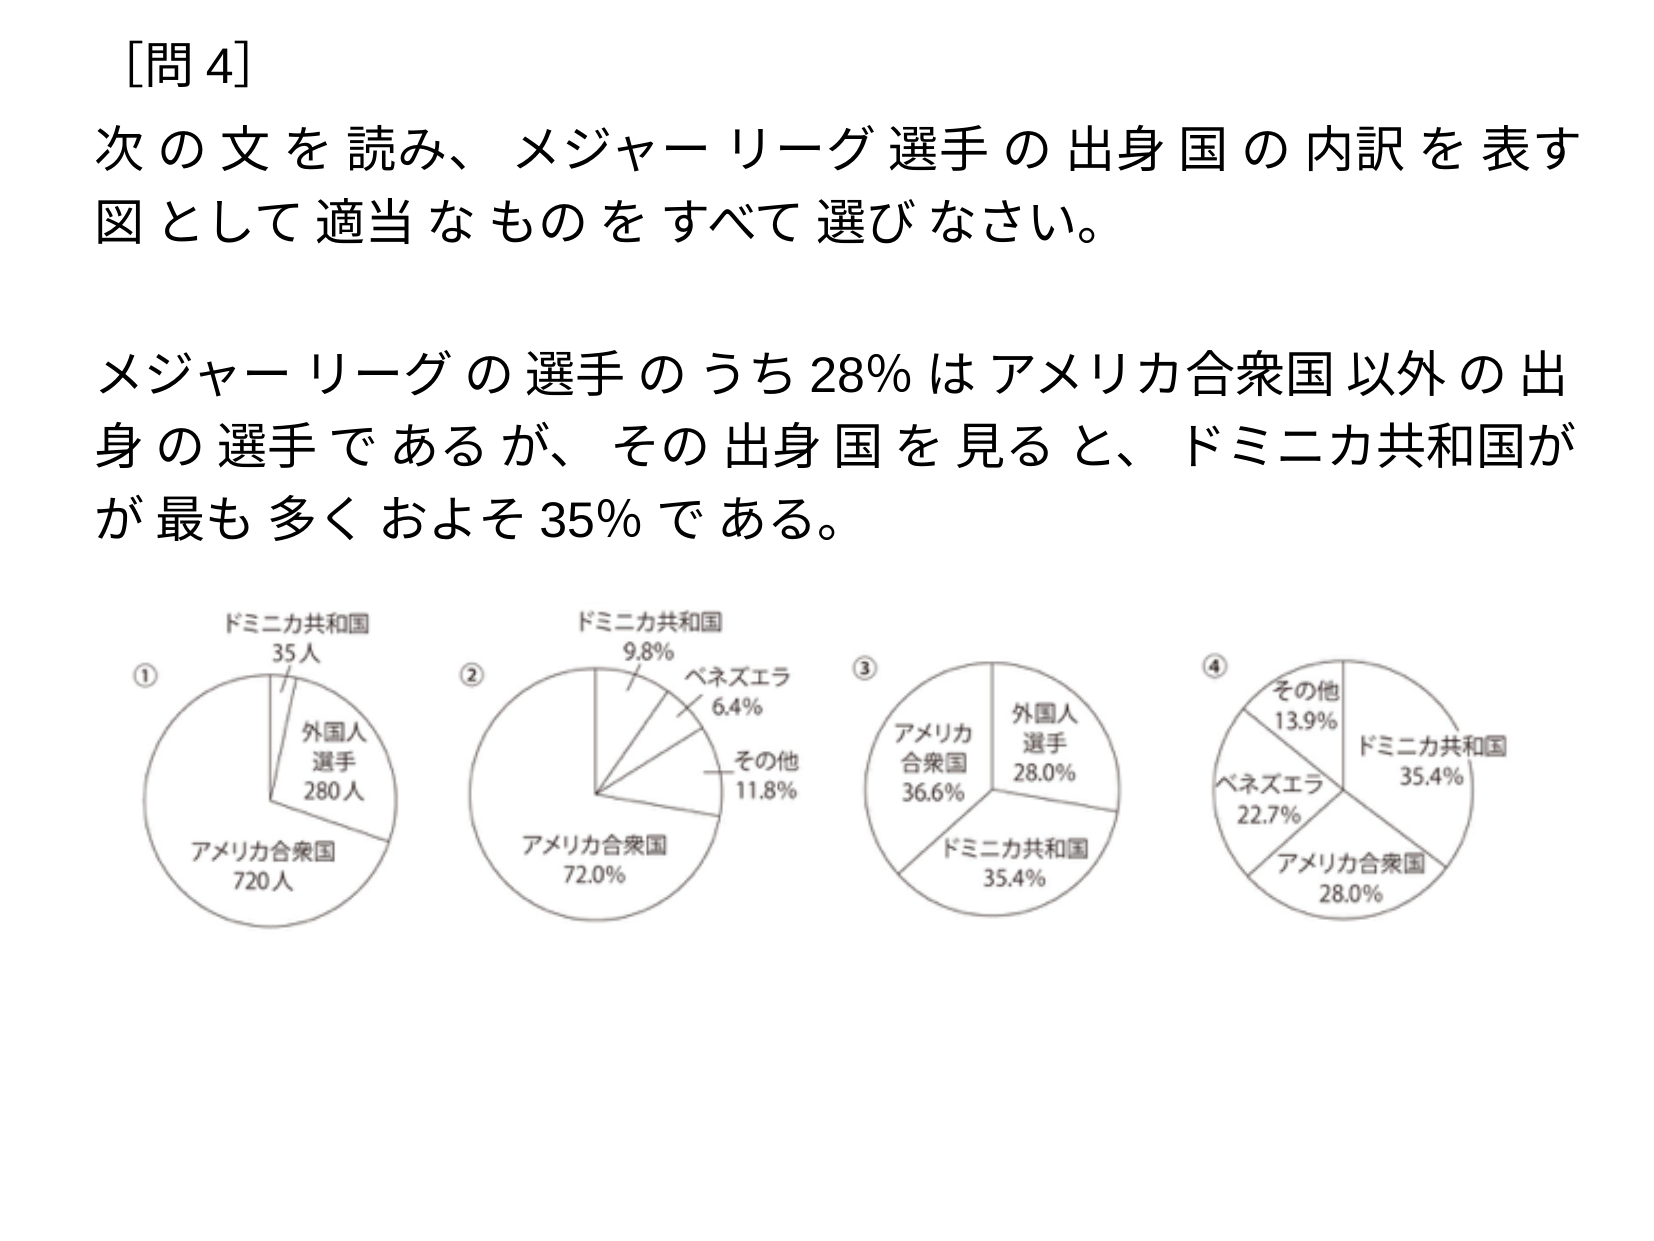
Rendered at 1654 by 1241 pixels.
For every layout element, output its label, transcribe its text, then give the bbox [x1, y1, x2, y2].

subtitle ［問 4］ 次 の 文 を 読み、 メジャー リーグ 選手 の 出身 国 の 内訳 を 表す 図 として 適当 な もの を すべて 選び なさい。 メジャー リーグ の 選手 の うち 28％ は アメリカ合衆国 以外 の 出身 の 選手 で ある が、 その 出身 国 を 見る と、 ドミニカ共和国がが 最も 多く およそ 35％ で ある。 [94, 1, 1583, 644]
picture [818, 643, 1533, 948]
picture [99, 600, 816, 934]
